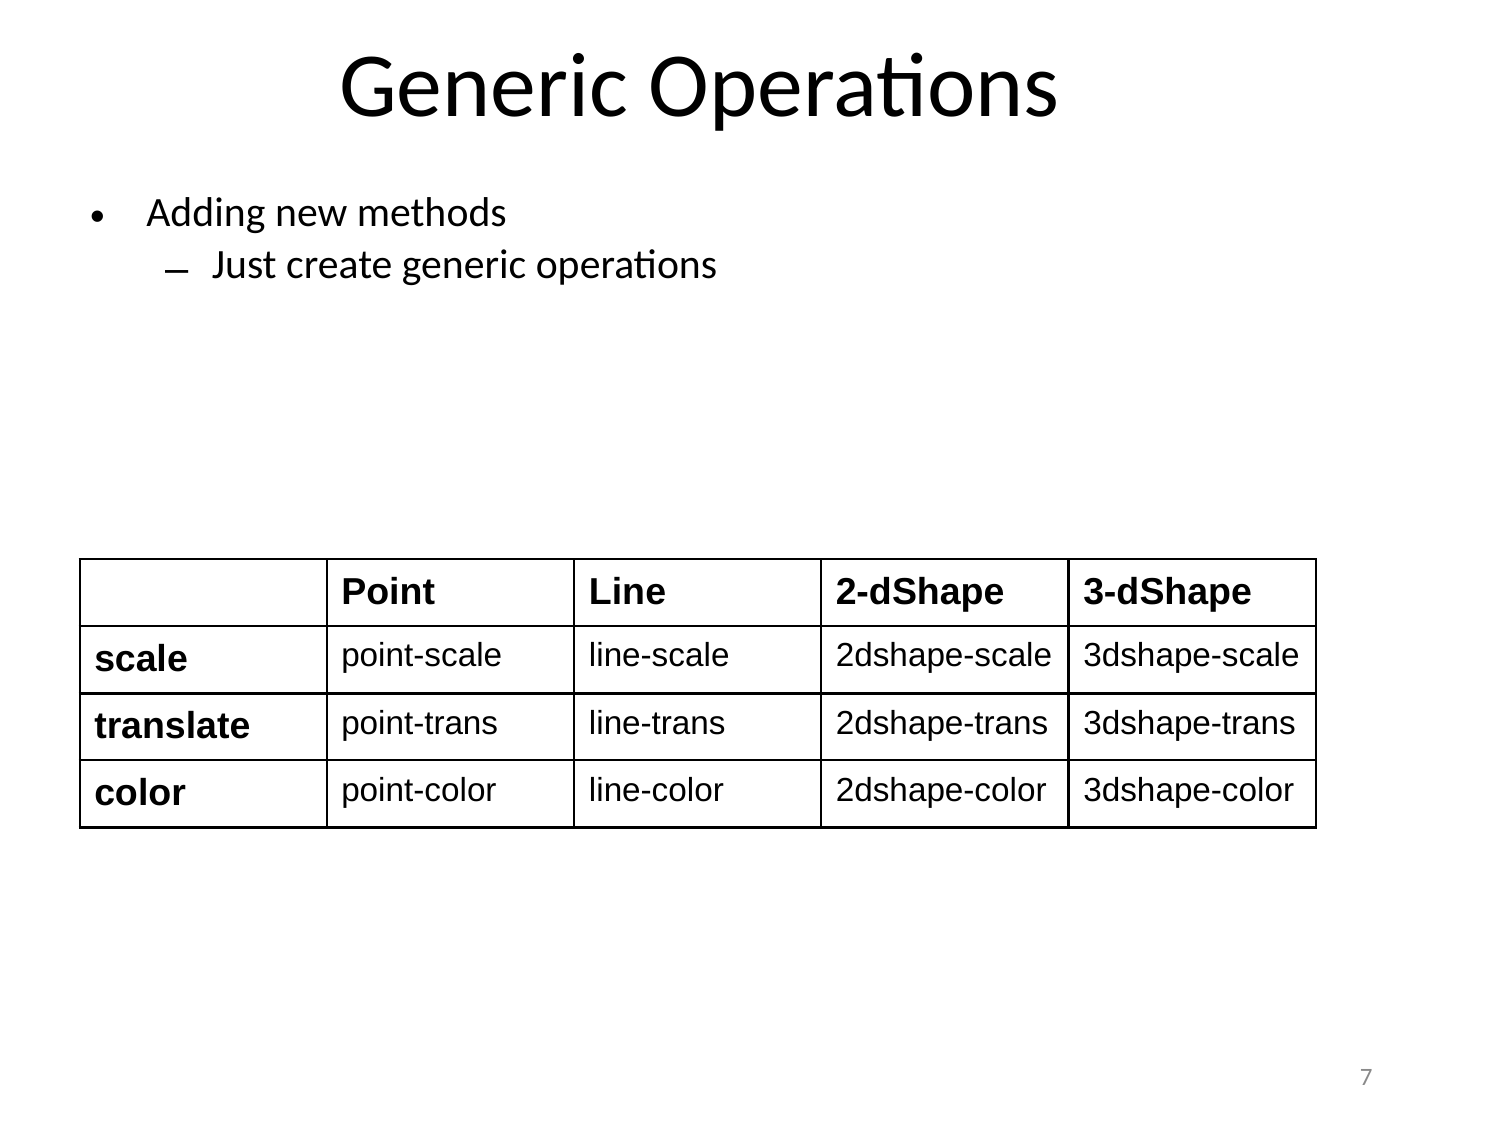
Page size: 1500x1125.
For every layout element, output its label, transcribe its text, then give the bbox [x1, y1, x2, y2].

table_cell translate [81, 695, 326, 759]
table_cell point-scale [328, 627, 573, 692]
table_header 2-dShape [822, 560, 1067, 625]
table_cell 3dshape-scale [1070, 627, 1315, 692]
table_cell point-trans [328, 695, 573, 759]
table_header [81, 560, 326, 625]
table_cell 3dshape-trans [1070, 695, 1315, 759]
table_cell 3dshape-color [1070, 761, 1315, 826]
table_cell 2dshape-color [822, 761, 1067, 826]
table_cell 2dshape-scale [822, 627, 1067, 692]
table_cell color [81, 761, 326, 826]
table_cell 2dshape-trans [822, 695, 1067, 759]
list Adding new methods Just create generic operations [75, 187, 1440, 522]
table_cell line-color [575, 761, 820, 826]
table_header Point [328, 560, 573, 625]
table_cell scale [81, 627, 326, 692]
table_cell line-scale [575, 627, 820, 692]
title Generic Operations [62, 24, 1338, 163]
table_header 3-dShape [1070, 560, 1315, 625]
table_cell line-trans [575, 695, 820, 759]
text_box <number> [1025, 1049, 1388, 1101]
table_header Line [575, 560, 820, 625]
table_cell point-color [328, 761, 573, 826]
